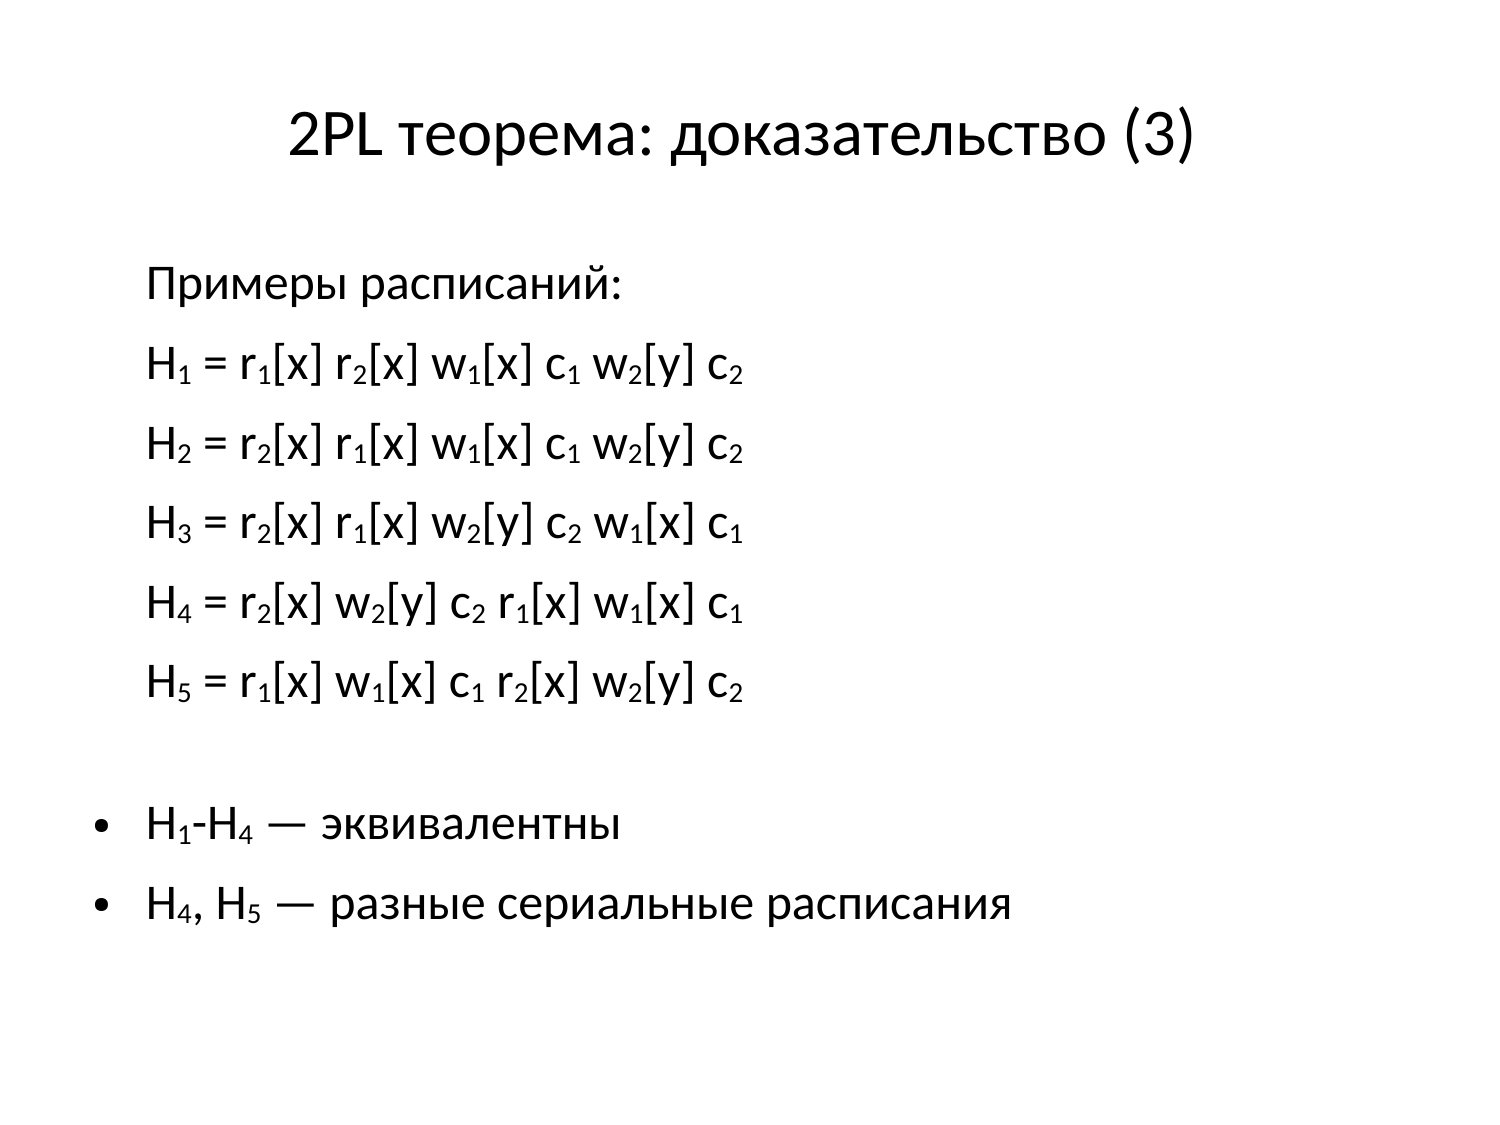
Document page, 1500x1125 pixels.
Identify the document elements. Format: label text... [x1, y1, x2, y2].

list Примеры расписаний: H1 = r1[x] r2[x] w1[x] c1 w2[y] c2 H2 = r2[x] r1[x] w1[x] c1 w2[y] c2 H3 = r2[x] r1[x] w2[y] c2 w1[x] c1 H4 = r2[x] w2[y] c2 r1[x] w1[x] c1 H5 = r1[x] w1[x] c1 r2[x] w2[y] c2 H1-H4 — эквивалентны H4, H5 — разные сериальные расписания [75, 262, 1425, 1005]
title 2PL теорема: доказательство (3) [75, 45, 1425, 233]
